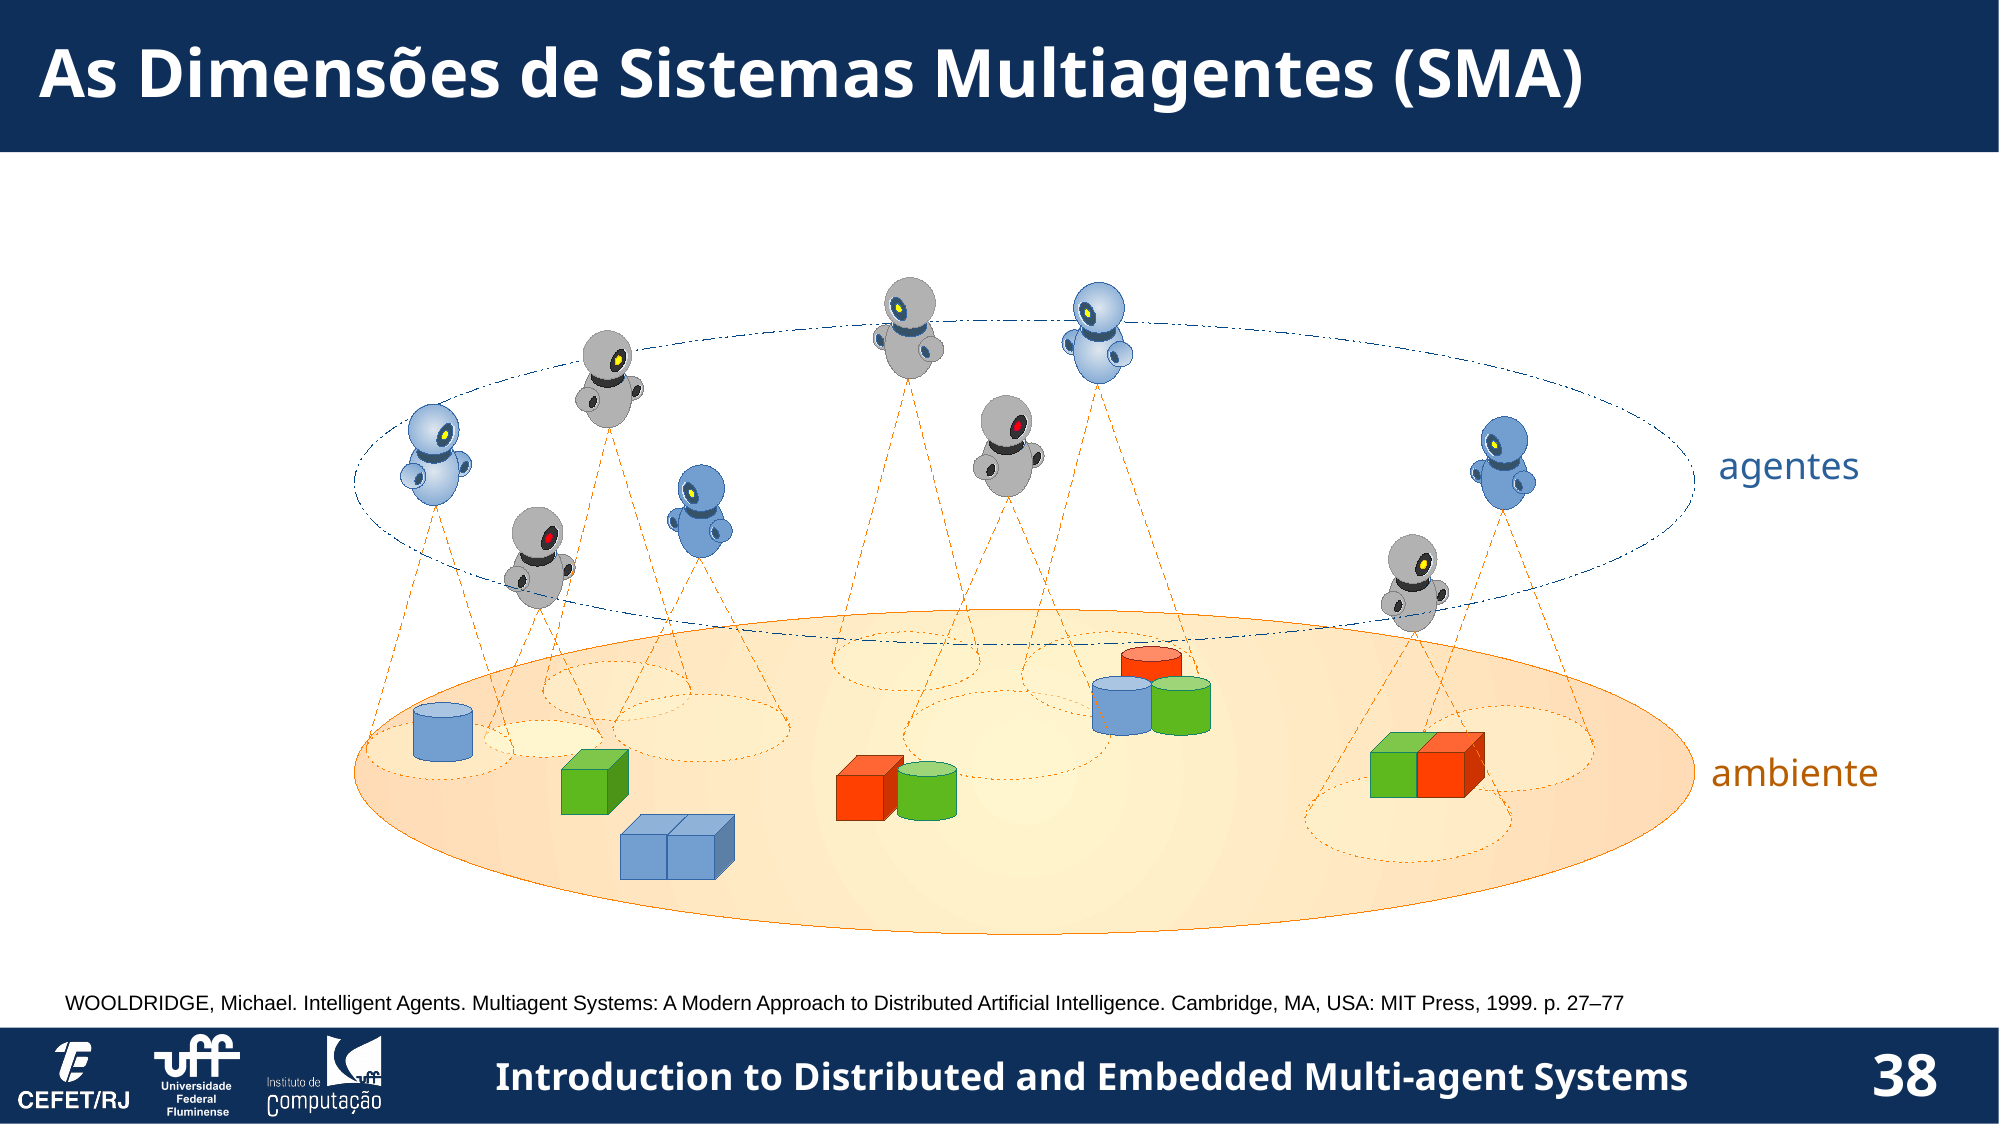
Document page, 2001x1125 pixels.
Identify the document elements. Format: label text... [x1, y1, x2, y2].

text_box [354, 609, 1684, 935]
picture [265, 1033, 383, 1117]
text_box [1470, 416, 1536, 510]
text_box As Dimensões de Sistemas Multiagentes (SMA) [25, 23, 1999, 119]
text_box ambiente [1618, 741, 1973, 802]
text_box [400, 404, 472, 506]
text_box [667, 464, 733, 558]
text_box [575, 330, 644, 428]
text_box [504, 507, 576, 609]
text_box [1061, 282, 1133, 384]
picture [153, 1033, 241, 1121]
text_box [973, 395, 1045, 497]
text_box WOOLDRIDGE, Michael. Intelligent Agents. Multiagent Systems: A Modern Approach to Distributed Artificial Intelligence. Cambridge, MA, USA: MIT Press, 1999. p. 27–77 [50, 982, 1969, 1023]
text_box [1381, 534, 1449, 632]
picture [18, 1021, 129, 1125]
text_box [873, 277, 944, 379]
text_box agentes [1612, 434, 1967, 495]
